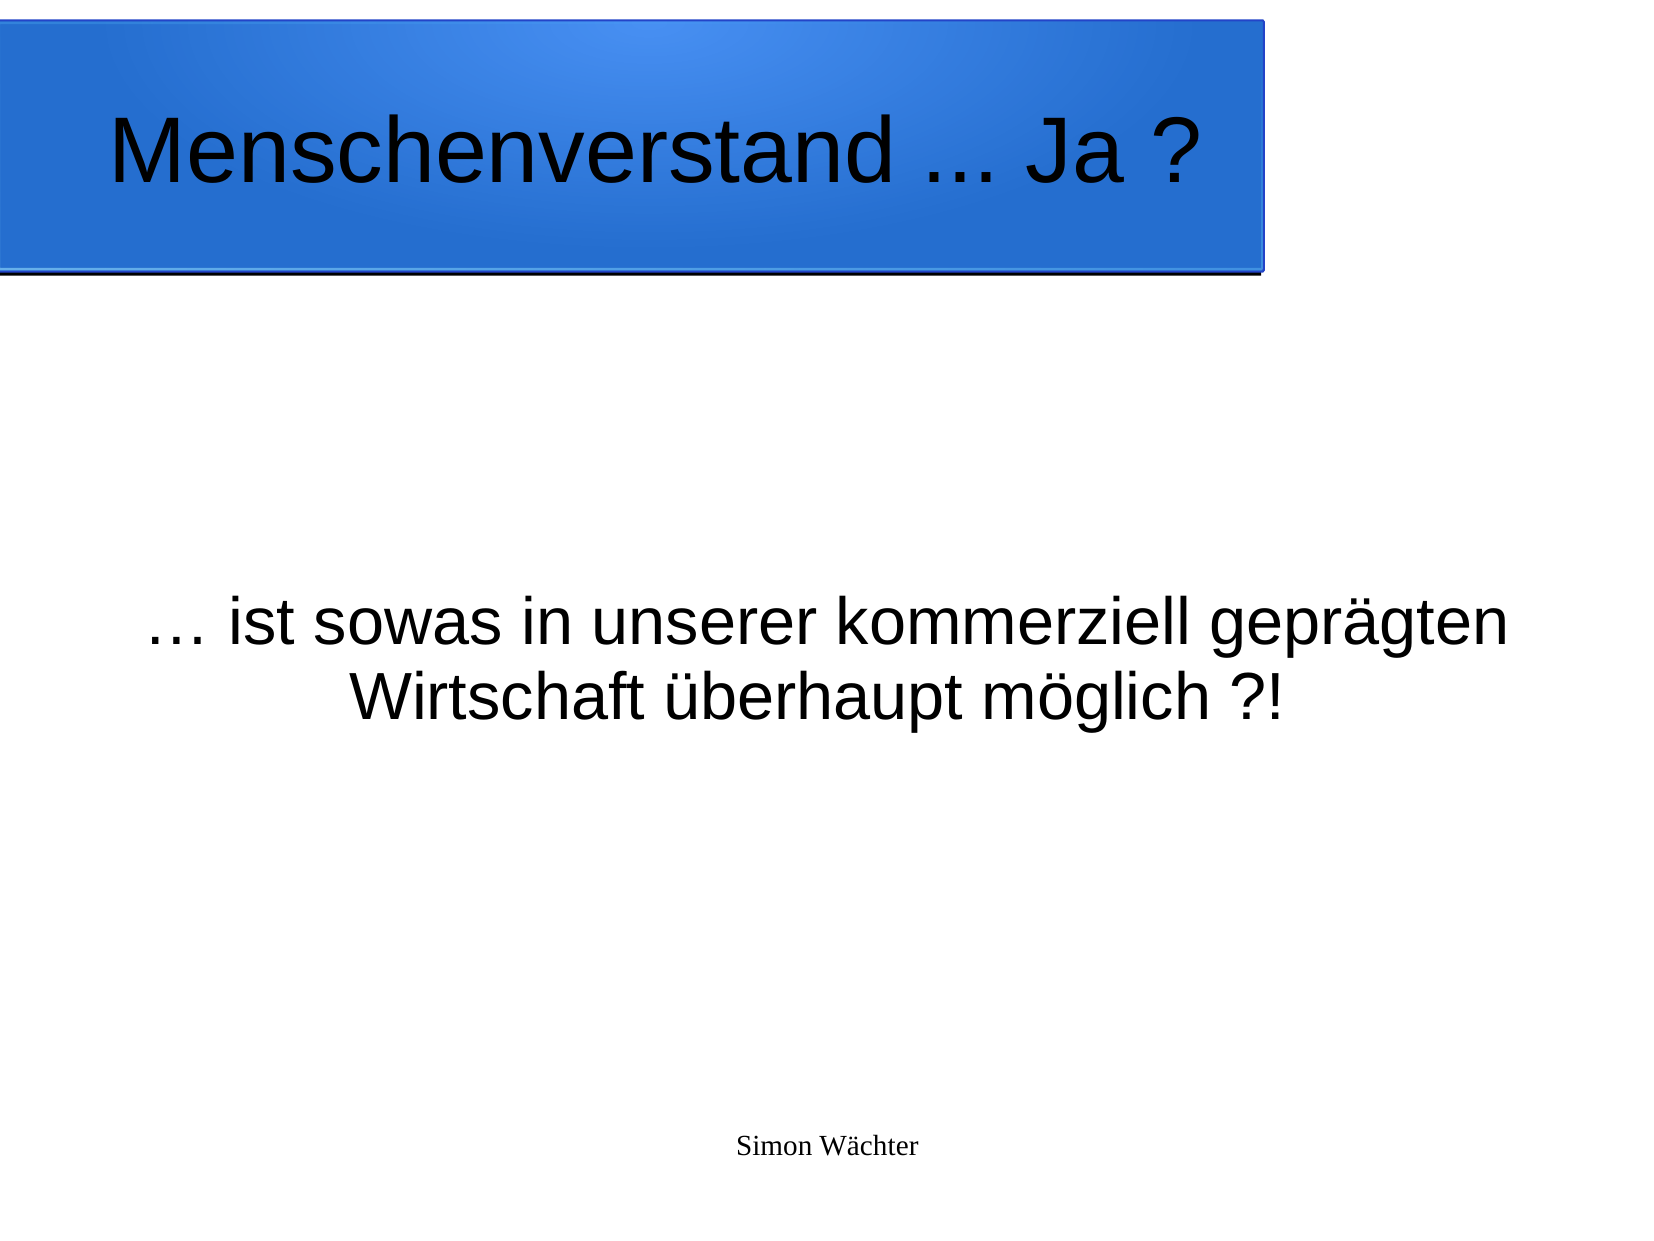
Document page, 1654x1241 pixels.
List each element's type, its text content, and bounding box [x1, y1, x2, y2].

subtitle … ist sowas in unserer kommerziell geprägten Wirtschaft überhaupt möglich ?! [82, 299, 1571, 1019]
title Menschenverstand ... Ja ? [82, 47, 1235, 252]
